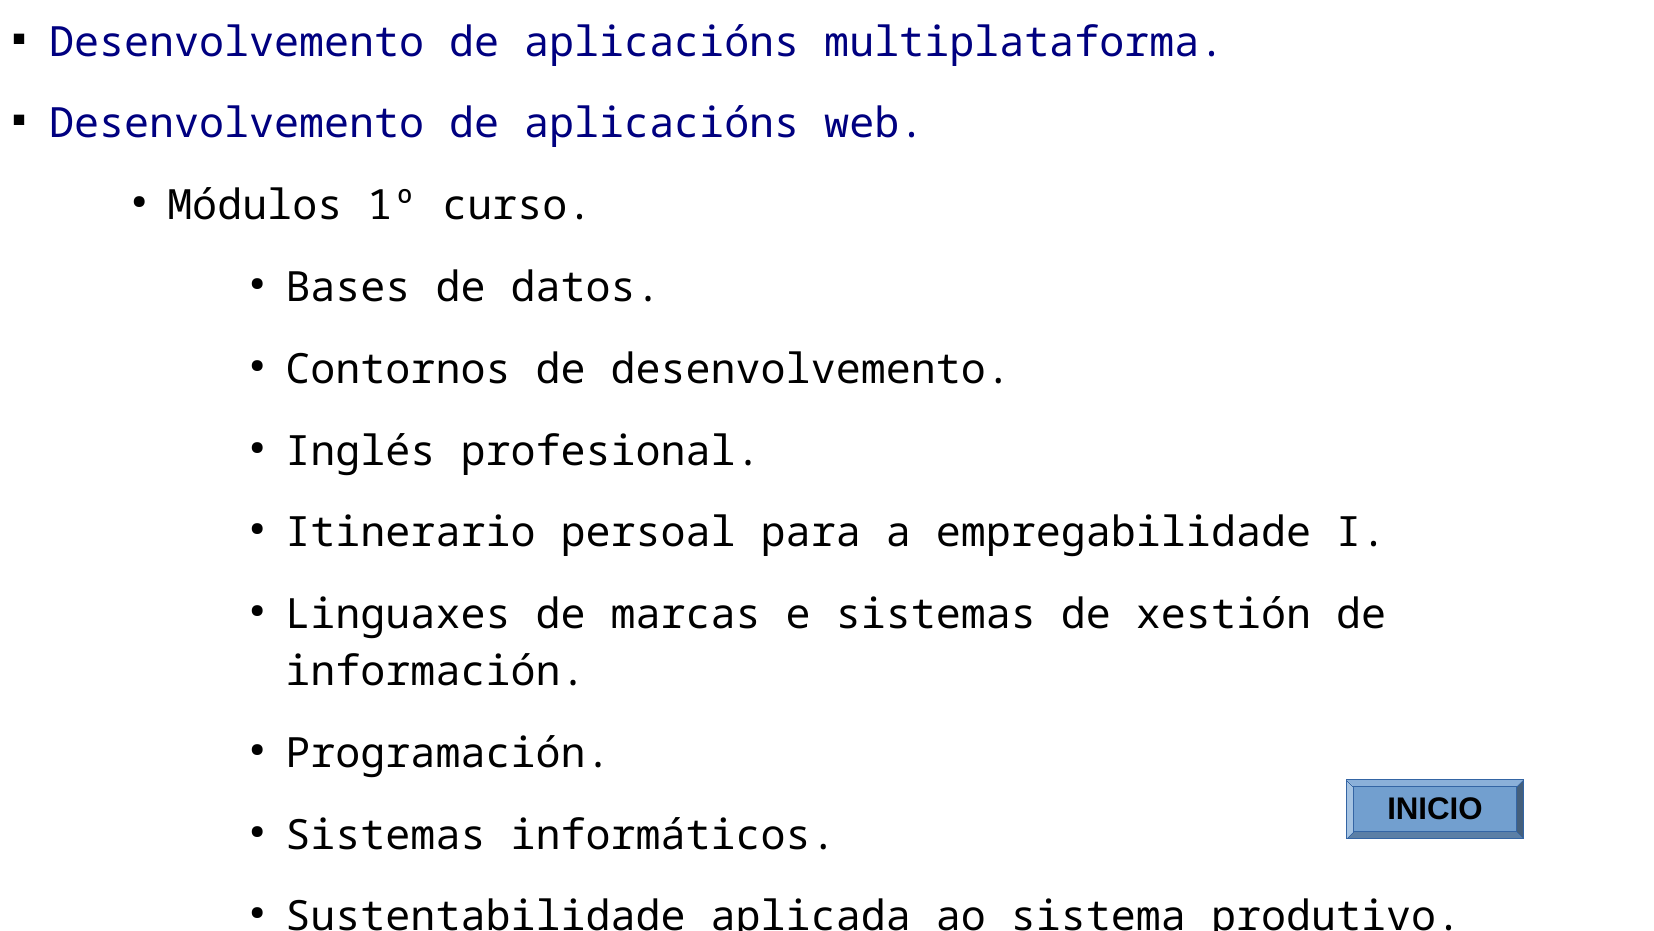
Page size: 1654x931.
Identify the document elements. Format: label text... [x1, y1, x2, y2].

text_box INICIO [1354, 787, 1516, 831]
text_box Desenvolvemento de aplicacións multiplataforma. Desenvolvemento de aplicacións web. Módulos 1º curso. Bases de datos. Contornos de desenvolvemento. Inglés profesional. Itinerario persoal para a empregabilidade I. Linguaxes de marcas e sistemas de xestión de información. Programación. Sistemas informáticos. Sustentabilidade aplicada ao sistema produtivo. Módulos 2º curso. [0, 3, 1648, 931]
